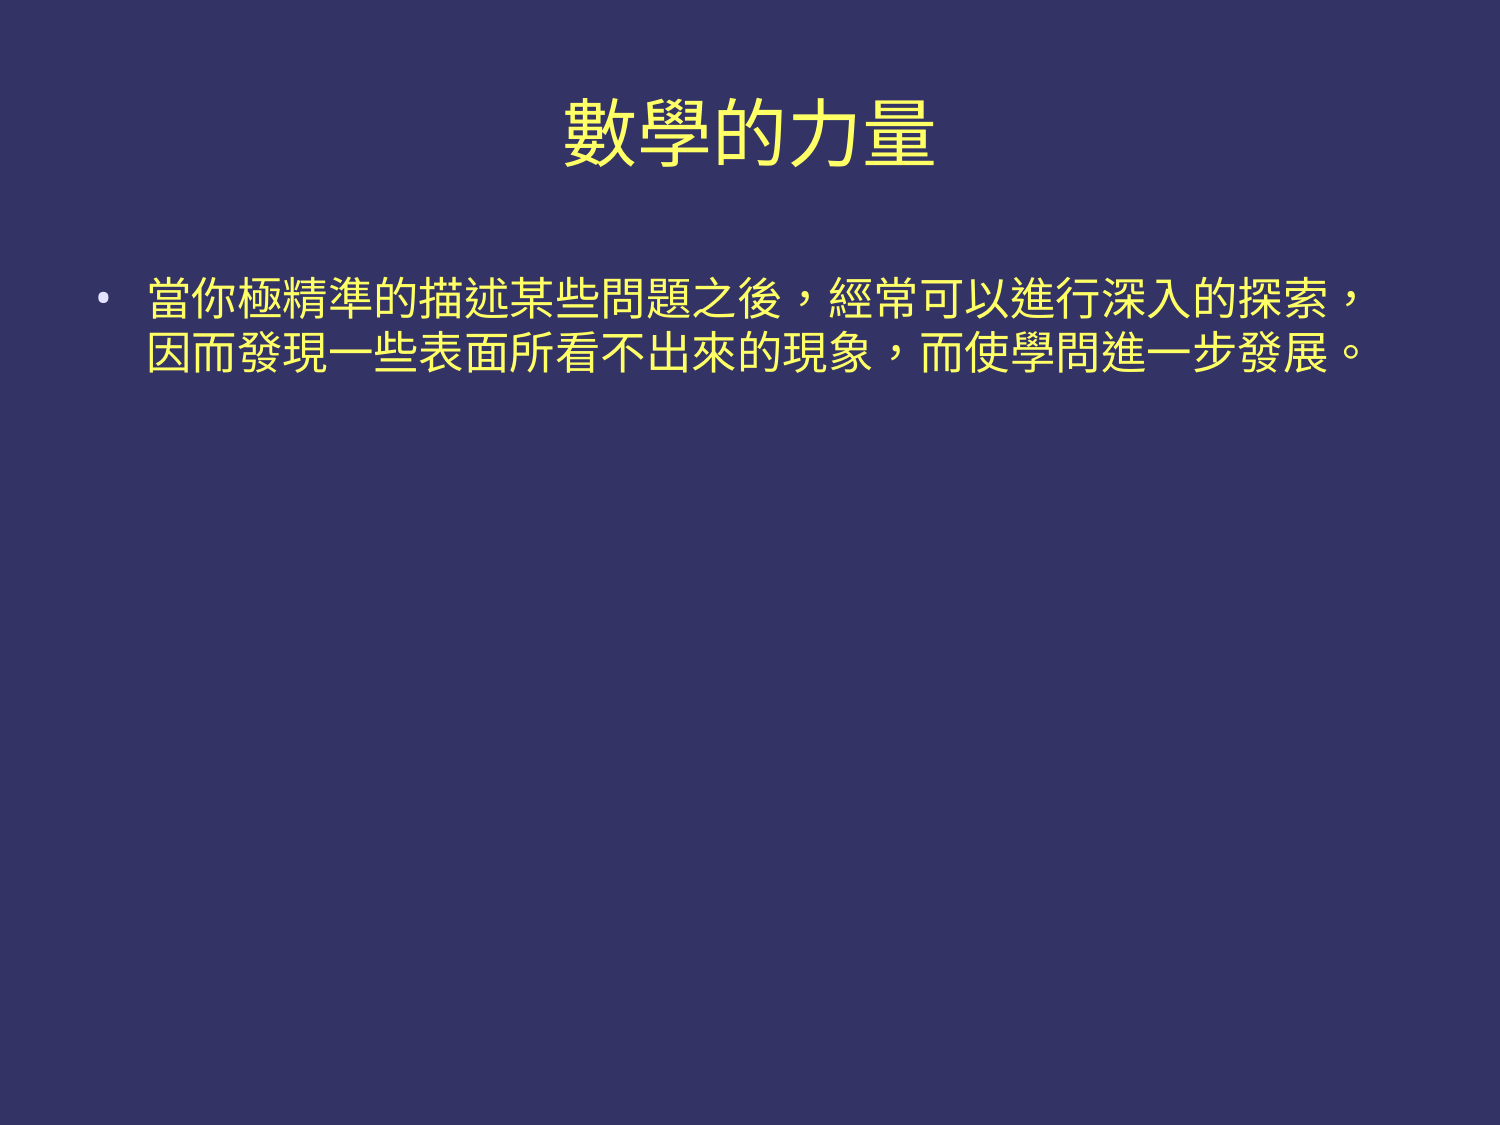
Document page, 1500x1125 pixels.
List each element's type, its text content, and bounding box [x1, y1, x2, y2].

list 當你極精準的描述某些問題之後，經常可以進行深入的探索，因而發現一些表面所看不出來的現象，而使學問進一步發展。 [75, 262, 1426, 1001]
title 數學的力量 [75, 37, 1426, 225]
